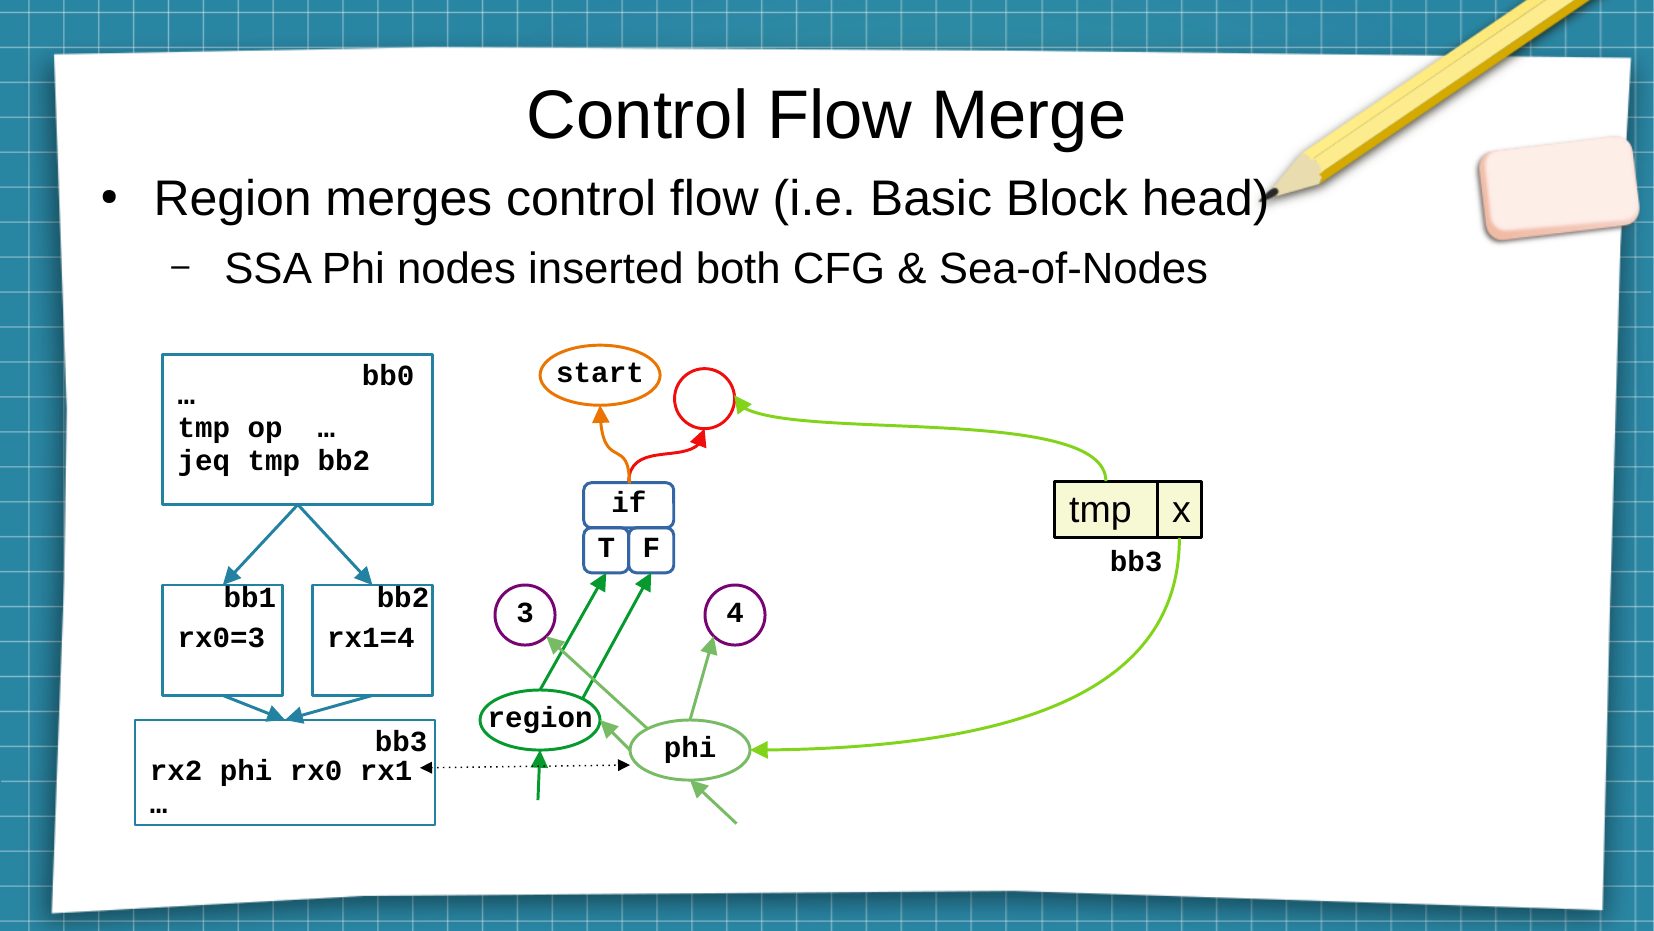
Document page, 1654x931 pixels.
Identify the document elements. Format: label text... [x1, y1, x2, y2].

text_box bb0 [347, 354, 430, 402]
text_box F [628, 527, 674, 573]
text_box rx2 phi rx0 rx1 … [135, 720, 436, 826]
text_box if [583, 482, 674, 528]
text_box 3 [495, 585, 556, 646]
picture [0, 0, 1654, 931]
text_box region [480, 690, 601, 751]
list Region merges control flow (i.e. Basic Block head) SSA Phi nodes inserted both CFG & Sea-of-Nodes [82, 170, 1291, 361]
text_box … tmp op … jeq tmp bb2 [162, 354, 433, 505]
text_box bb3 [1095, 540, 1178, 588]
text_box 4 [705, 585, 766, 646]
title Control Flow Merge [82, 37, 1571, 193]
text_box bb1 [208, 576, 292, 625]
text_box T [583, 527, 629, 573]
text_box rx1=4 [312, 585, 433, 696]
text_box rx0=3 [162, 585, 283, 696]
text_box bb3 [360, 720, 443, 768]
text_box tmp [1054, 481, 1156, 538]
text_box start [540, 345, 661, 406]
text_box bb2 [362, 576, 445, 625]
text_box x [1157, 481, 1202, 538]
text_box phi [630, 720, 750, 781]
